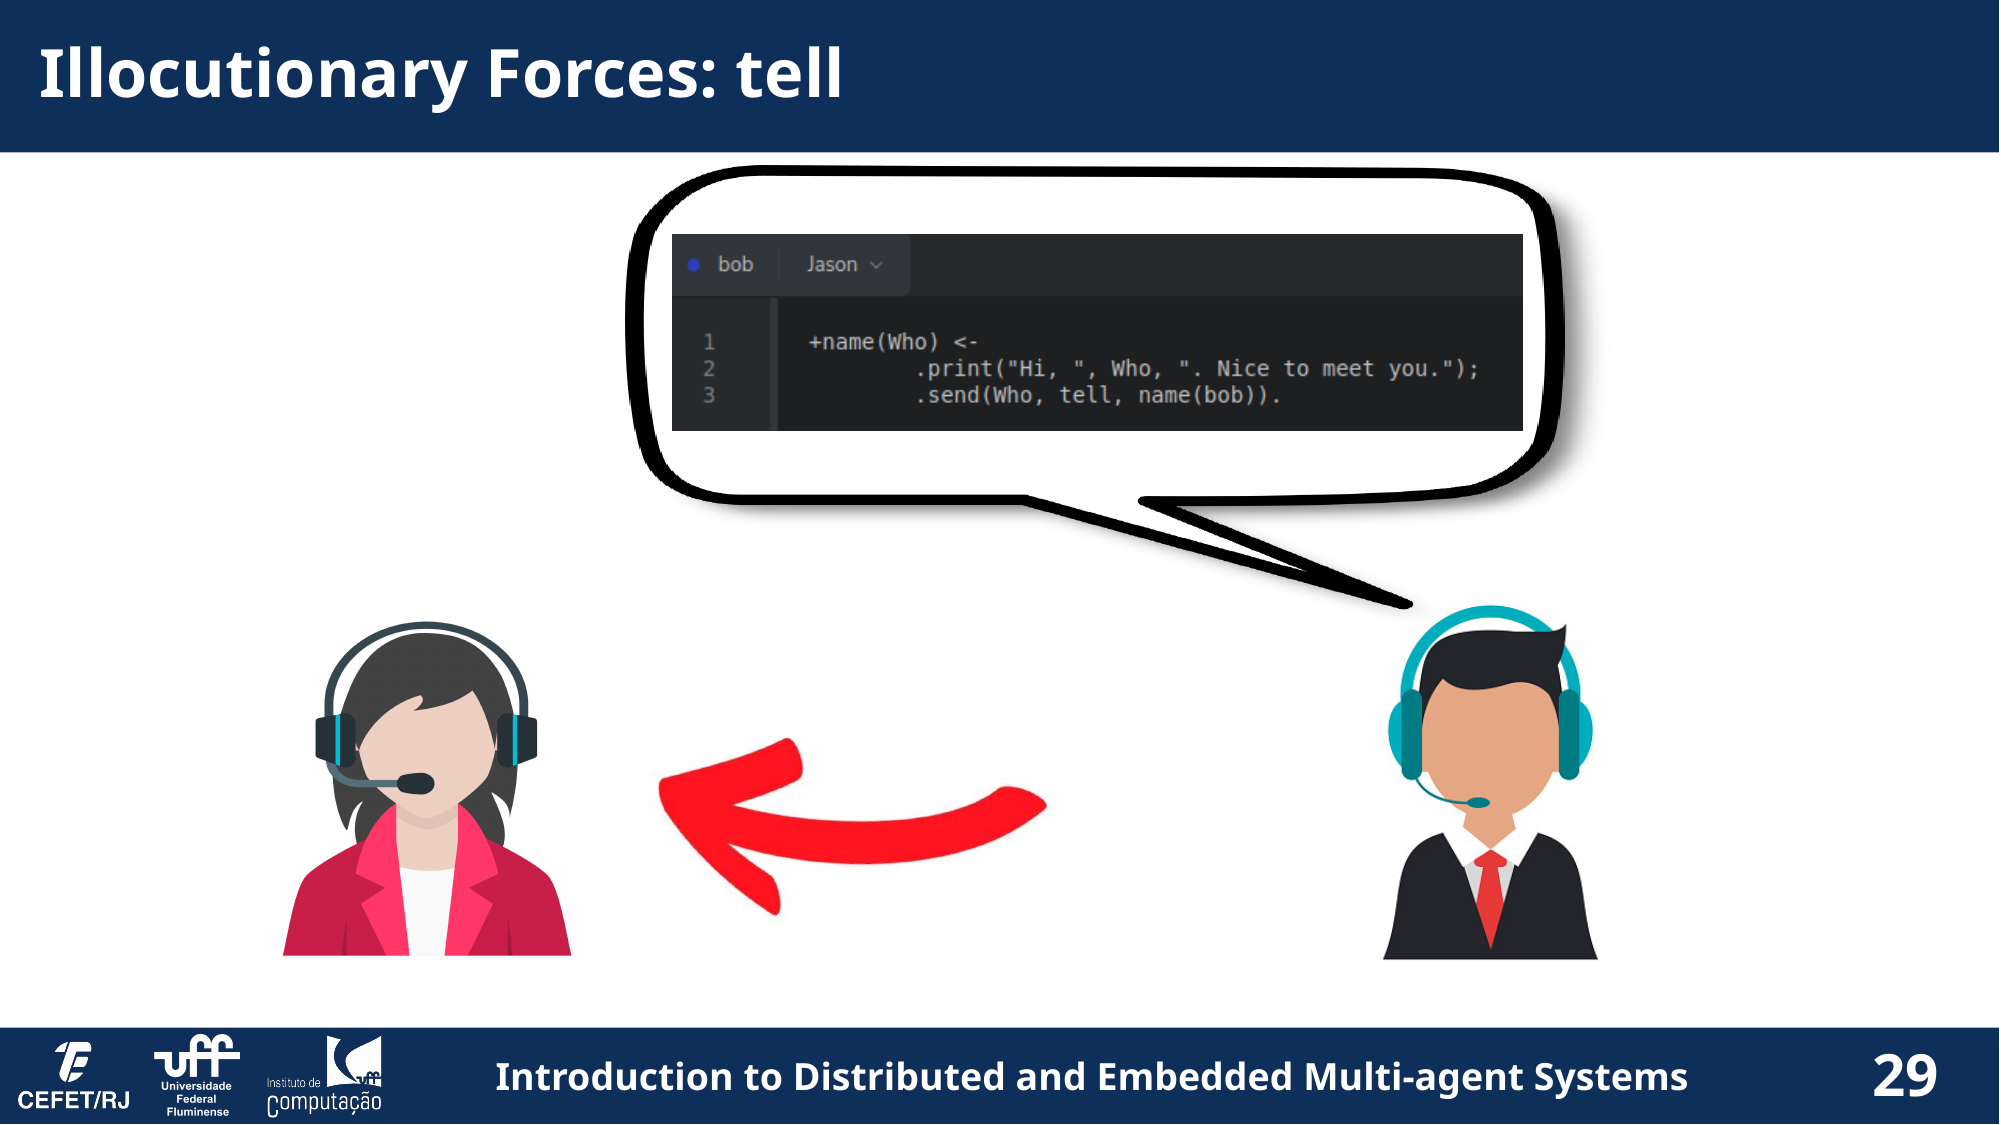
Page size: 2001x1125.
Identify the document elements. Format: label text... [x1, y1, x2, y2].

picture [153, 1033, 241, 1121]
text_box Illocutionary Forces: tell [25, 23, 1999, 119]
picture [265, 1033, 383, 1118]
picture [18, 1021, 129, 1125]
picture [205, 165, 1713, 1011]
